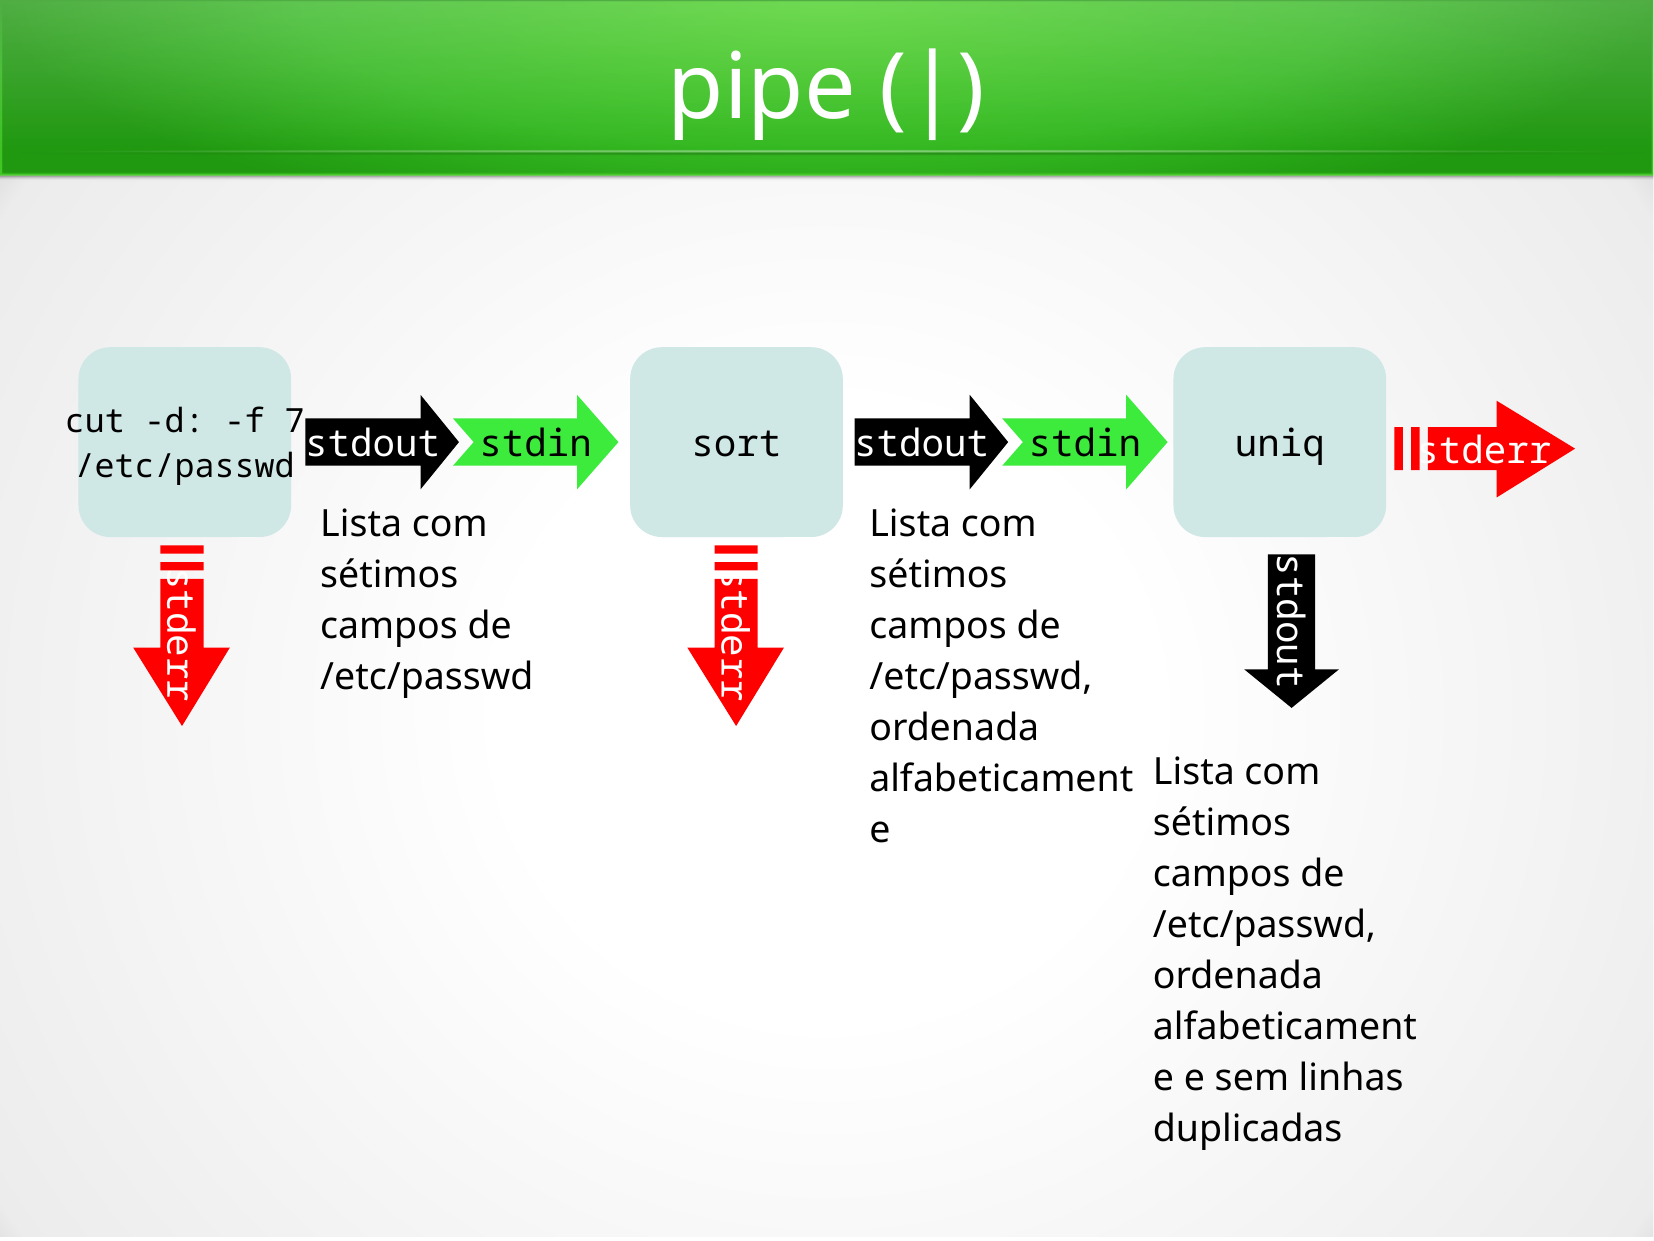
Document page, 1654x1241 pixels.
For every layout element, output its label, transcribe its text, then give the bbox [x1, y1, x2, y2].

text_box stderr [1427, 400, 1576, 498]
text_box stderr [160, 562, 204, 571]
text_box stderr [133, 578, 230, 727]
text_box stderr [714, 545, 758, 554]
picture [0, 0, 1654, 1237]
text_box cut -d: -f 7 /etc/passwd [78, 347, 292, 538]
text_box stdin [1002, 394, 1168, 489]
text_box stderr [160, 545, 204, 554]
text_box stderr [1411, 427, 1420, 471]
text_box stdout [305, 394, 459, 489]
text_box Lista com sétimos campos de /etc/passwd [305, 489, 619, 631]
text_box Lista com sétimos campos de /etc/passwd, ordenada alfabeticamente [854, 489, 1168, 715]
text_box stderr [714, 562, 758, 571]
text_box stdin [453, 394, 619, 489]
text_box stdout [1244, 554, 1339, 708]
text_box uniq [1173, 347, 1387, 538]
text_box Lista com sétimos campos de /etc/passwd, ordenada alfabeticamente e sem linhas duplicadas [1138, 737, 1452, 1047]
title pipe (|) [82, 11, 1571, 154]
text_box stdout [854, 394, 1009, 489]
text_box stderr [1394, 427, 1403, 471]
text_box stderr [687, 578, 785, 727]
text_box sort [630, 347, 843, 538]
